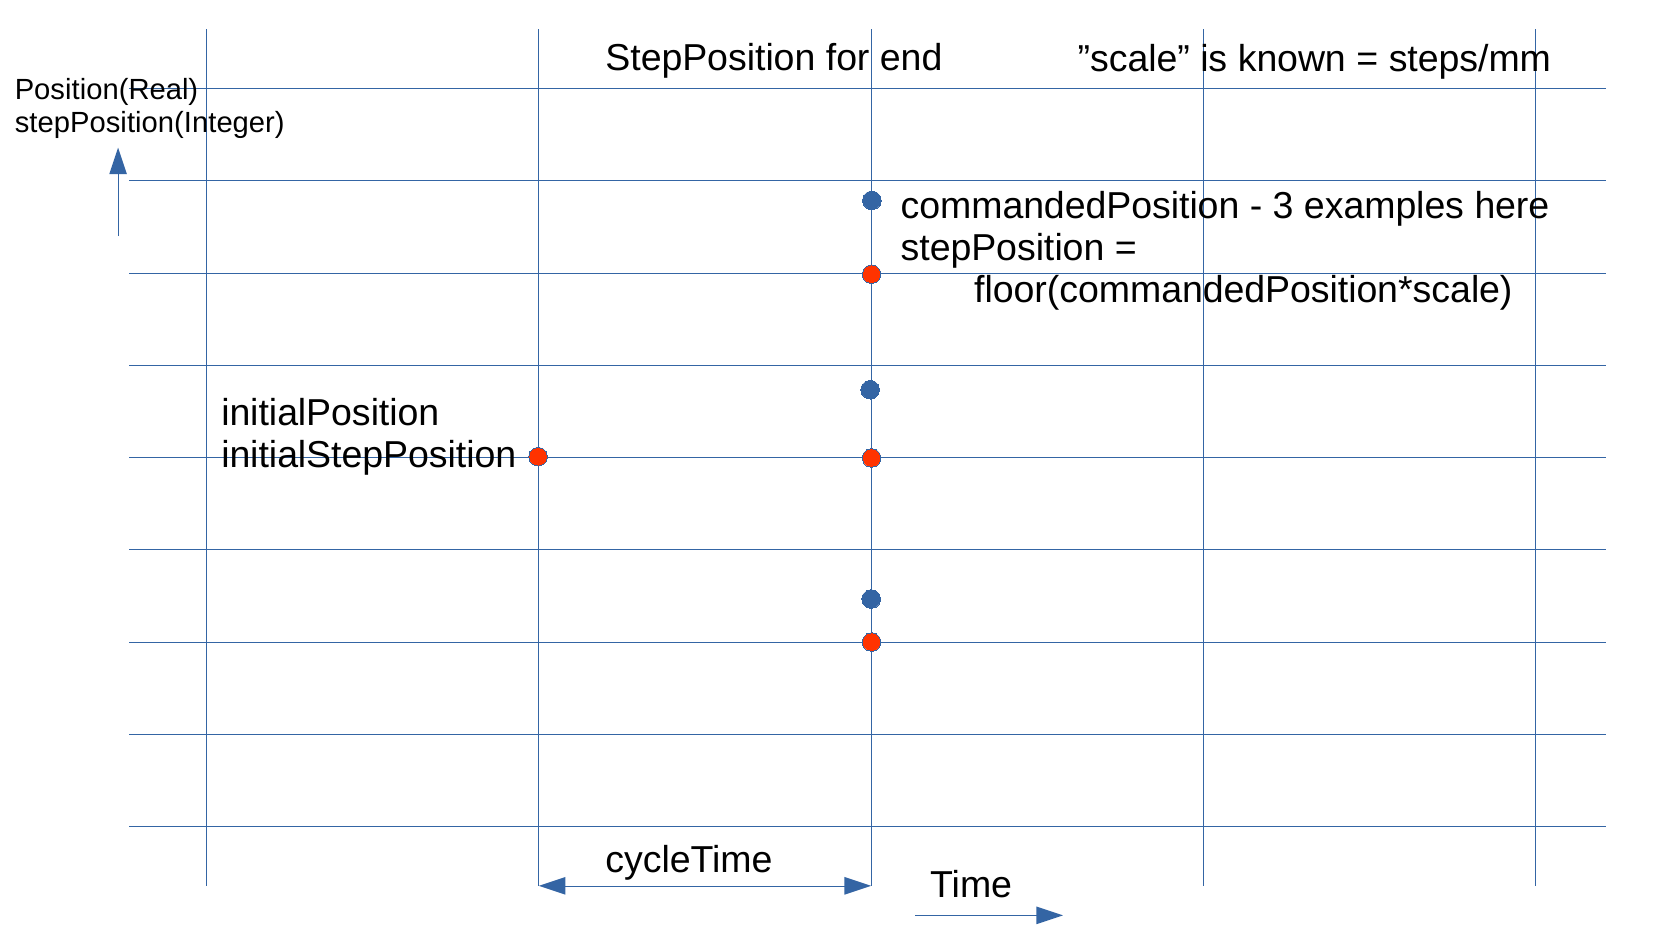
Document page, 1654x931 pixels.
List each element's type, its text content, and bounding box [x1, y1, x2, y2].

text_box cycleTime [590, 831, 827, 886]
text_box commandedPosition - 3 examples here stepPosition = floor(commandedPosition*scale) [885, 177, 1654, 360]
text_box Time [915, 856, 1034, 916]
text_box [862, 264, 881, 284]
text_box ”scale” is known = steps/mm [1062, 29, 1625, 129]
text_box initialPosition initialStepPosition [206, 383, 591, 525]
text_box [861, 589, 881, 609]
text_box [860, 380, 880, 400]
text_box StepPosition for end [590, 29, 1004, 87]
text_box [862, 632, 881, 652]
text_box Position(Real) stepPosition(Integer) [0, 65, 325, 207]
text_box [862, 190, 882, 210]
text_box [862, 448, 881, 468]
